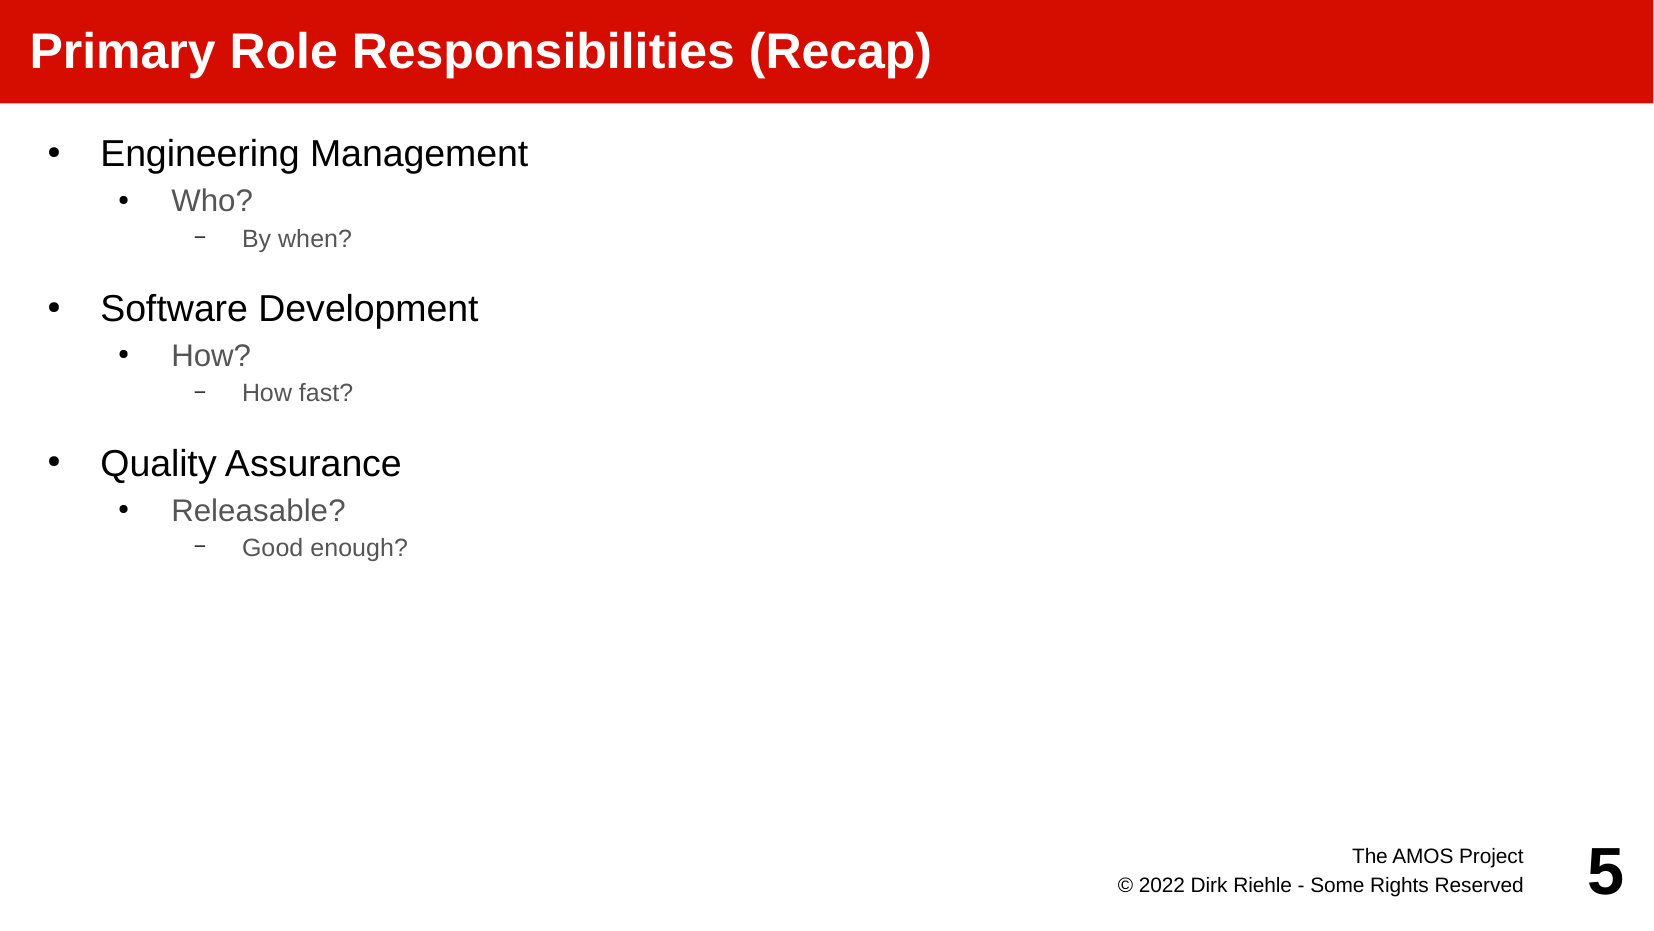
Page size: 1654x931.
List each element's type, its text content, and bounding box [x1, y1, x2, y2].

list Engineering Management Who? By when? Software Development How? How fast? Quality Assurance Releasable? Good enough? [29, 132, 1625, 813]
title Primary Role Responsibilities (Recap) [0, 0, 1654, 104]
